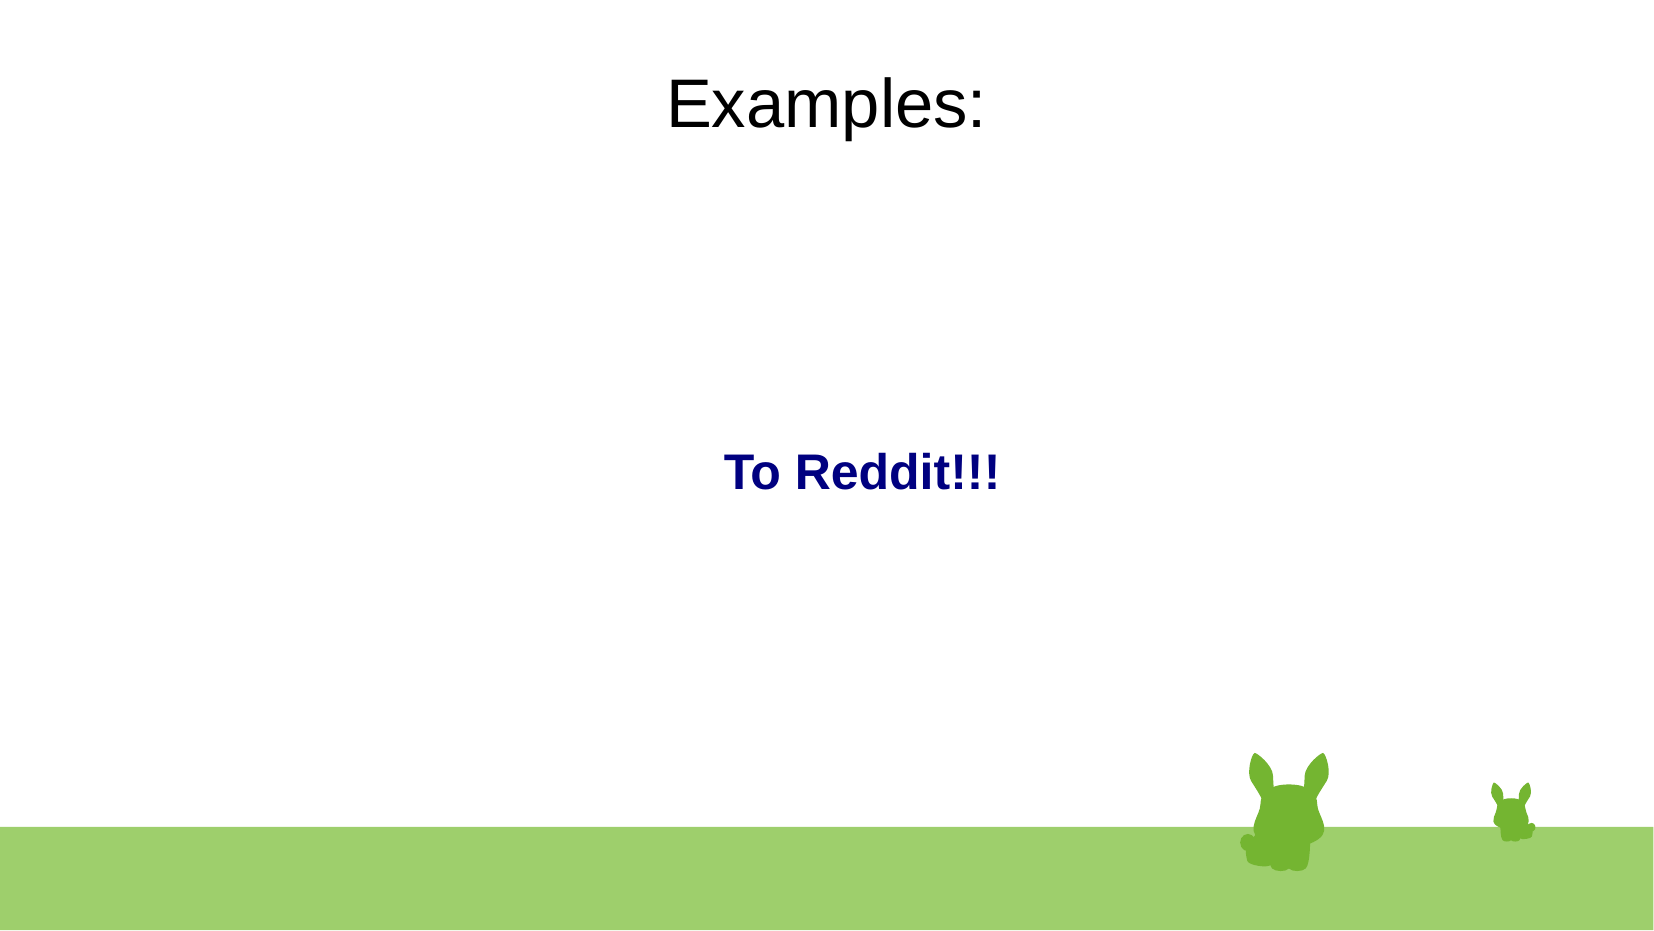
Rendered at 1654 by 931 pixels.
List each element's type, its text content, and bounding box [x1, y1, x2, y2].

title Examples: [88, 29, 1565, 178]
list To Reddit!!! [88, 206, 1565, 739]
